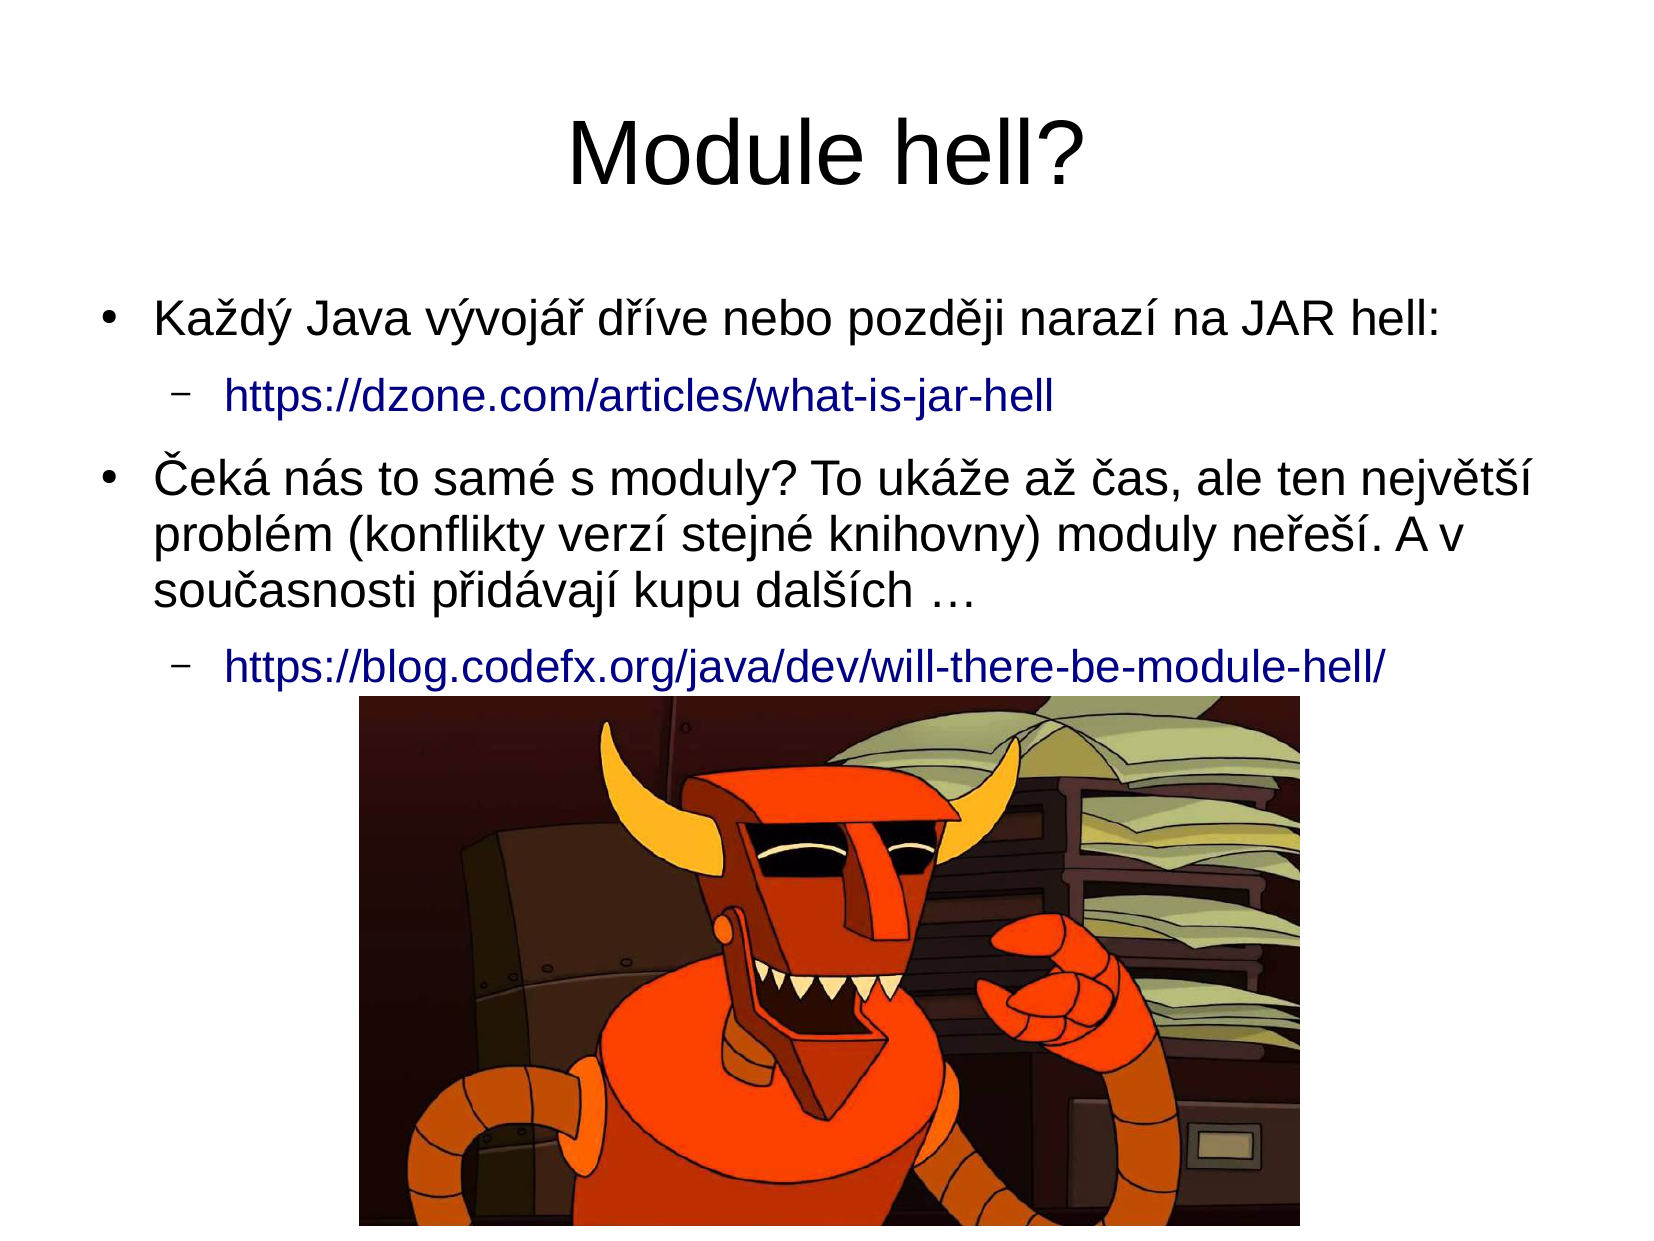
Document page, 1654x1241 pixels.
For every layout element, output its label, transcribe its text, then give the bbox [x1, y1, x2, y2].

title Module hell? [82, 49, 1571, 257]
picture [359, 696, 1300, 1226]
list Každý Java vývojář dříve nebo později narazí na JAR hell: https://dzone.com/articles/what-is-jar-hell Čeká nás to samé s moduly? To ukáže až čas, ale ten největší problém (konflikty verzí stejné knihovny) moduly neřeší. A v současnosti přidávají kupu dalších … https://blog.codefx.org/java/dev/will-there-be-module-hell/ [82, 290, 1571, 1010]
